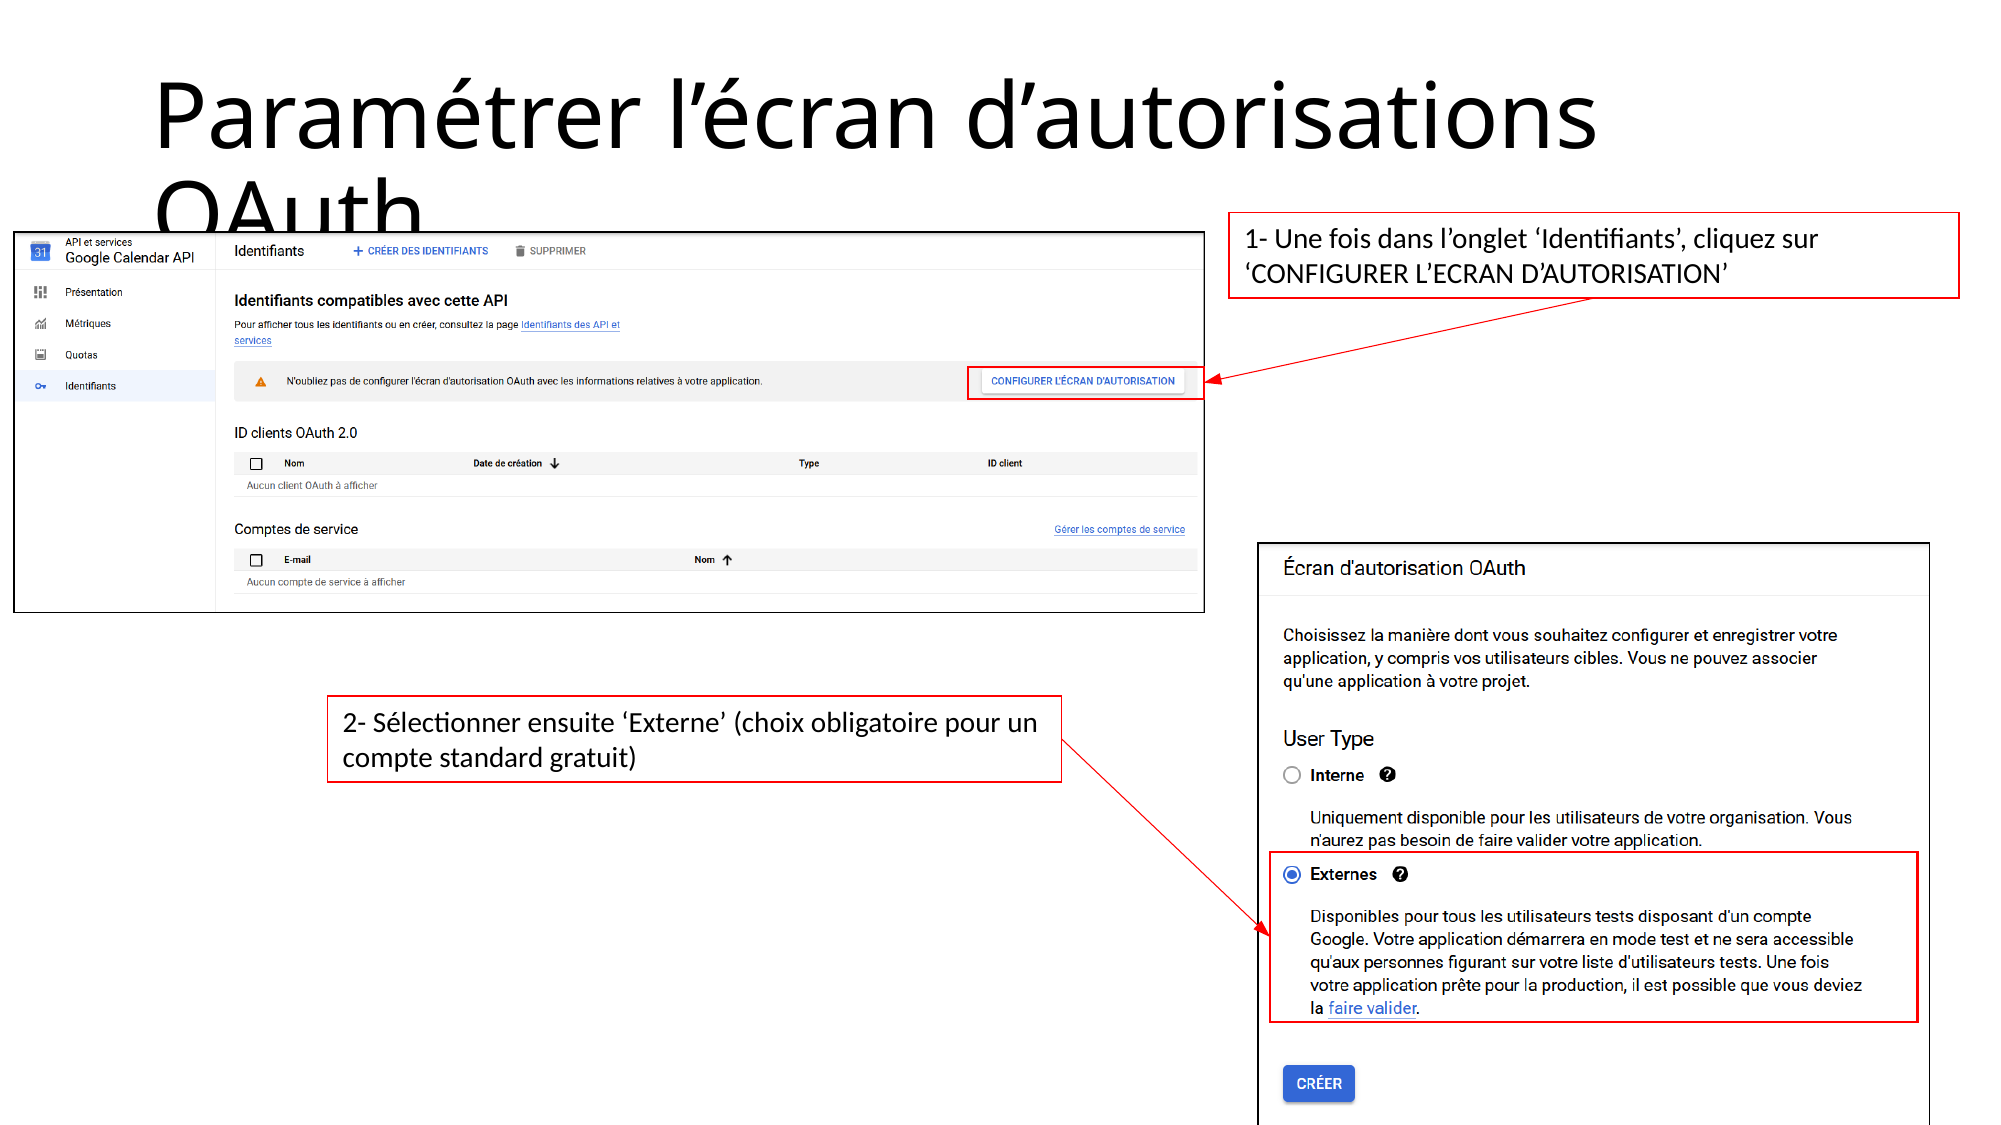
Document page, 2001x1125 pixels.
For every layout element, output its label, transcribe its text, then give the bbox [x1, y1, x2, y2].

picture [1258, 543, 1929, 1125]
picture [1271, 853, 1916, 1021]
text_box 2- Sélectionner ensuite ‘Externe’ (choix obligatoire pour un compte standard gratuit) [327, 696, 1062, 782]
picture [969, 368, 1203, 398]
title Paramétrer l’écran d’autorisations OAuth [137, 59, 1863, 278]
text_box 1- Une fois dans l’onglet ‘Identifiants’, cliquez sur ‘CONFIGURER L’ECRAN D’AUTORISATION’ [1229, 212, 1959, 299]
picture [14, 232, 1204, 612]
